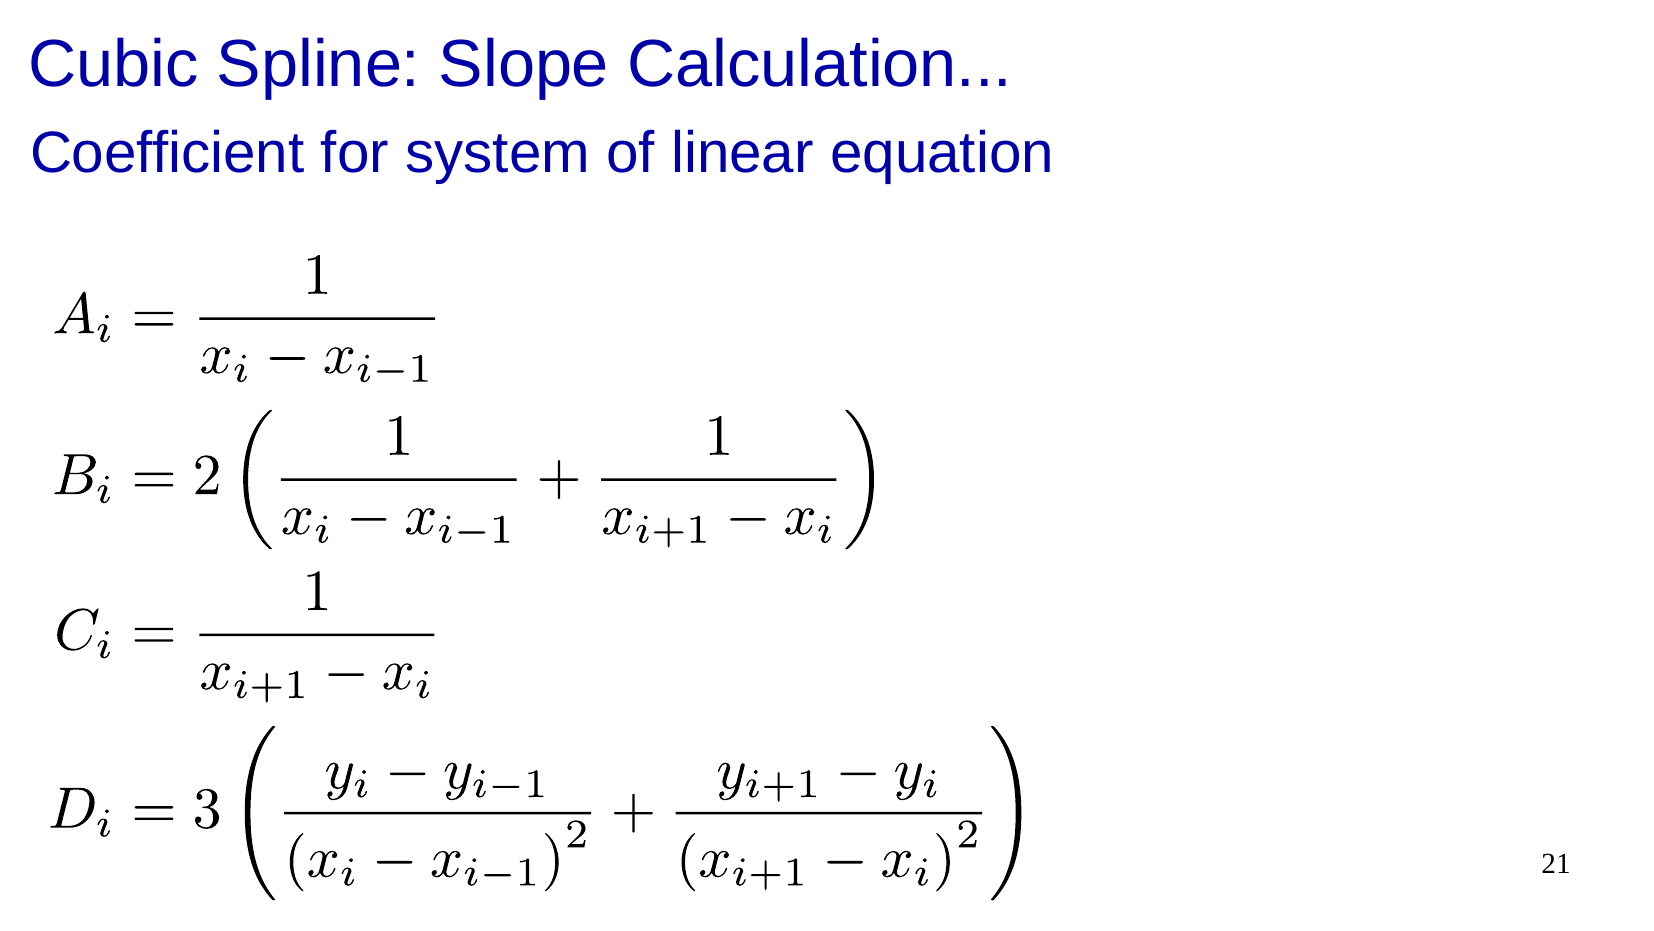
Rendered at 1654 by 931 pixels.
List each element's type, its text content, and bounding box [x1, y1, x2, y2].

list Coefficient for system of linear equation [30, 120, 1645, 916]
title Cubic Spline: Slope Calculation... [28, 21, 1626, 106]
text_box [47, 255, 1036, 901]
